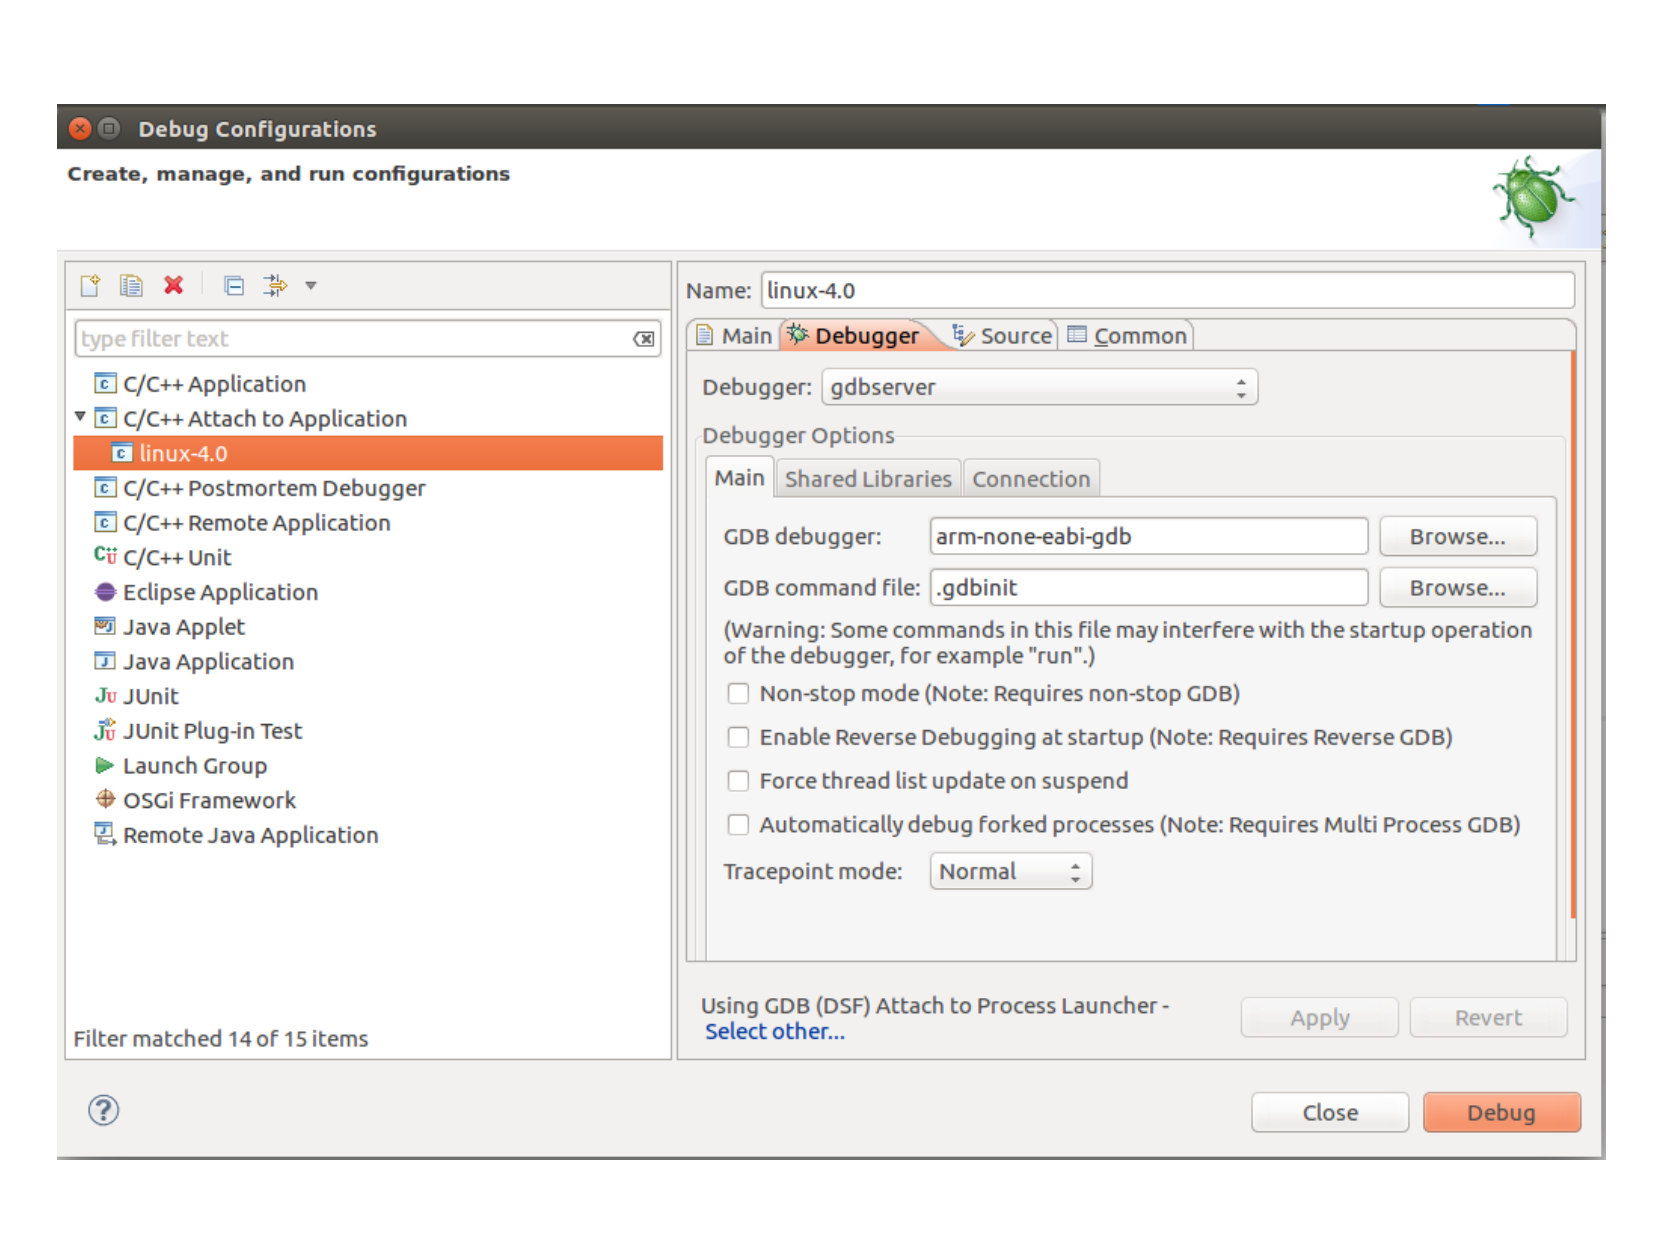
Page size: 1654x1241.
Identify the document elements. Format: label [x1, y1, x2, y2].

picture [57, 104, 1606, 1160]
